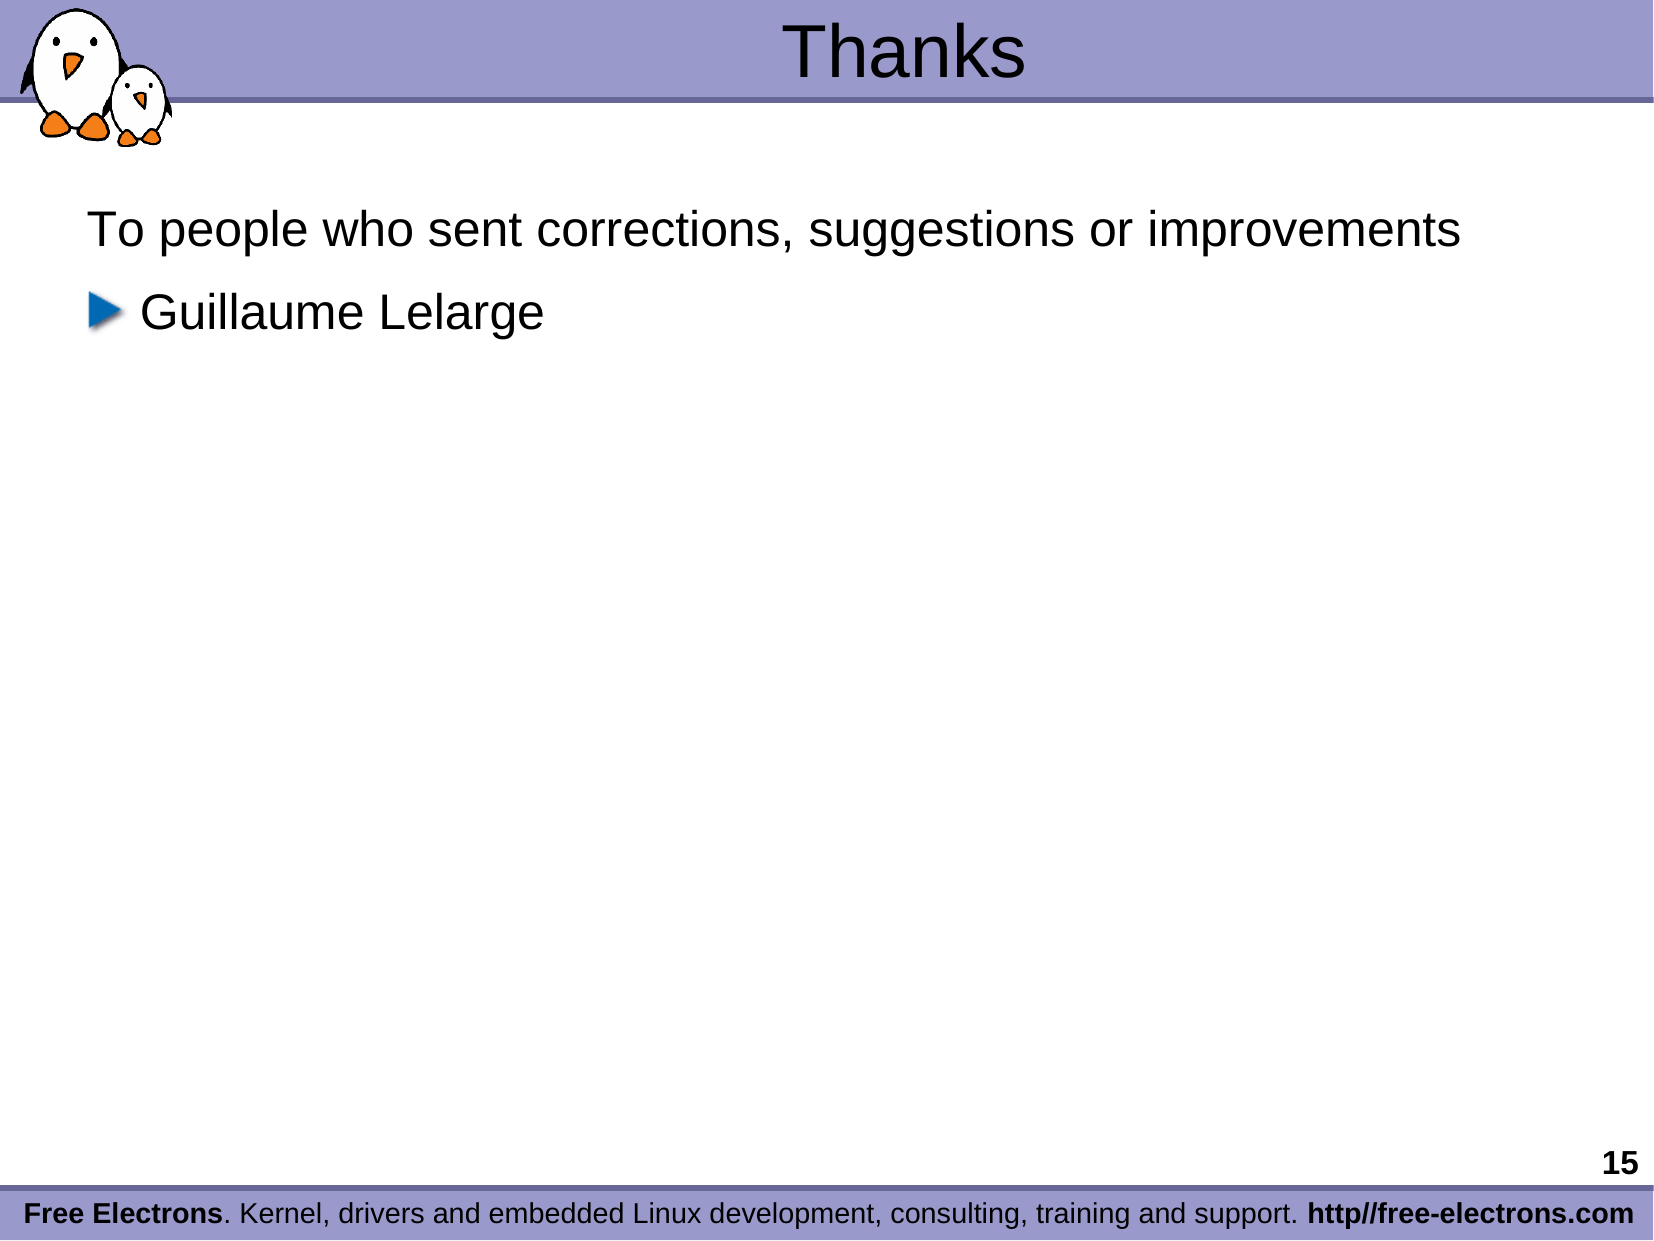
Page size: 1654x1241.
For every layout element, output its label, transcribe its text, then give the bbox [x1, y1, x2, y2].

title Thanks [178, 4, 1631, 98]
list To people who sent corrections, suggestions or improvements Guillaume Lelarge [68, 201, 1592, 1118]
picture [20, 8, 172, 147]
